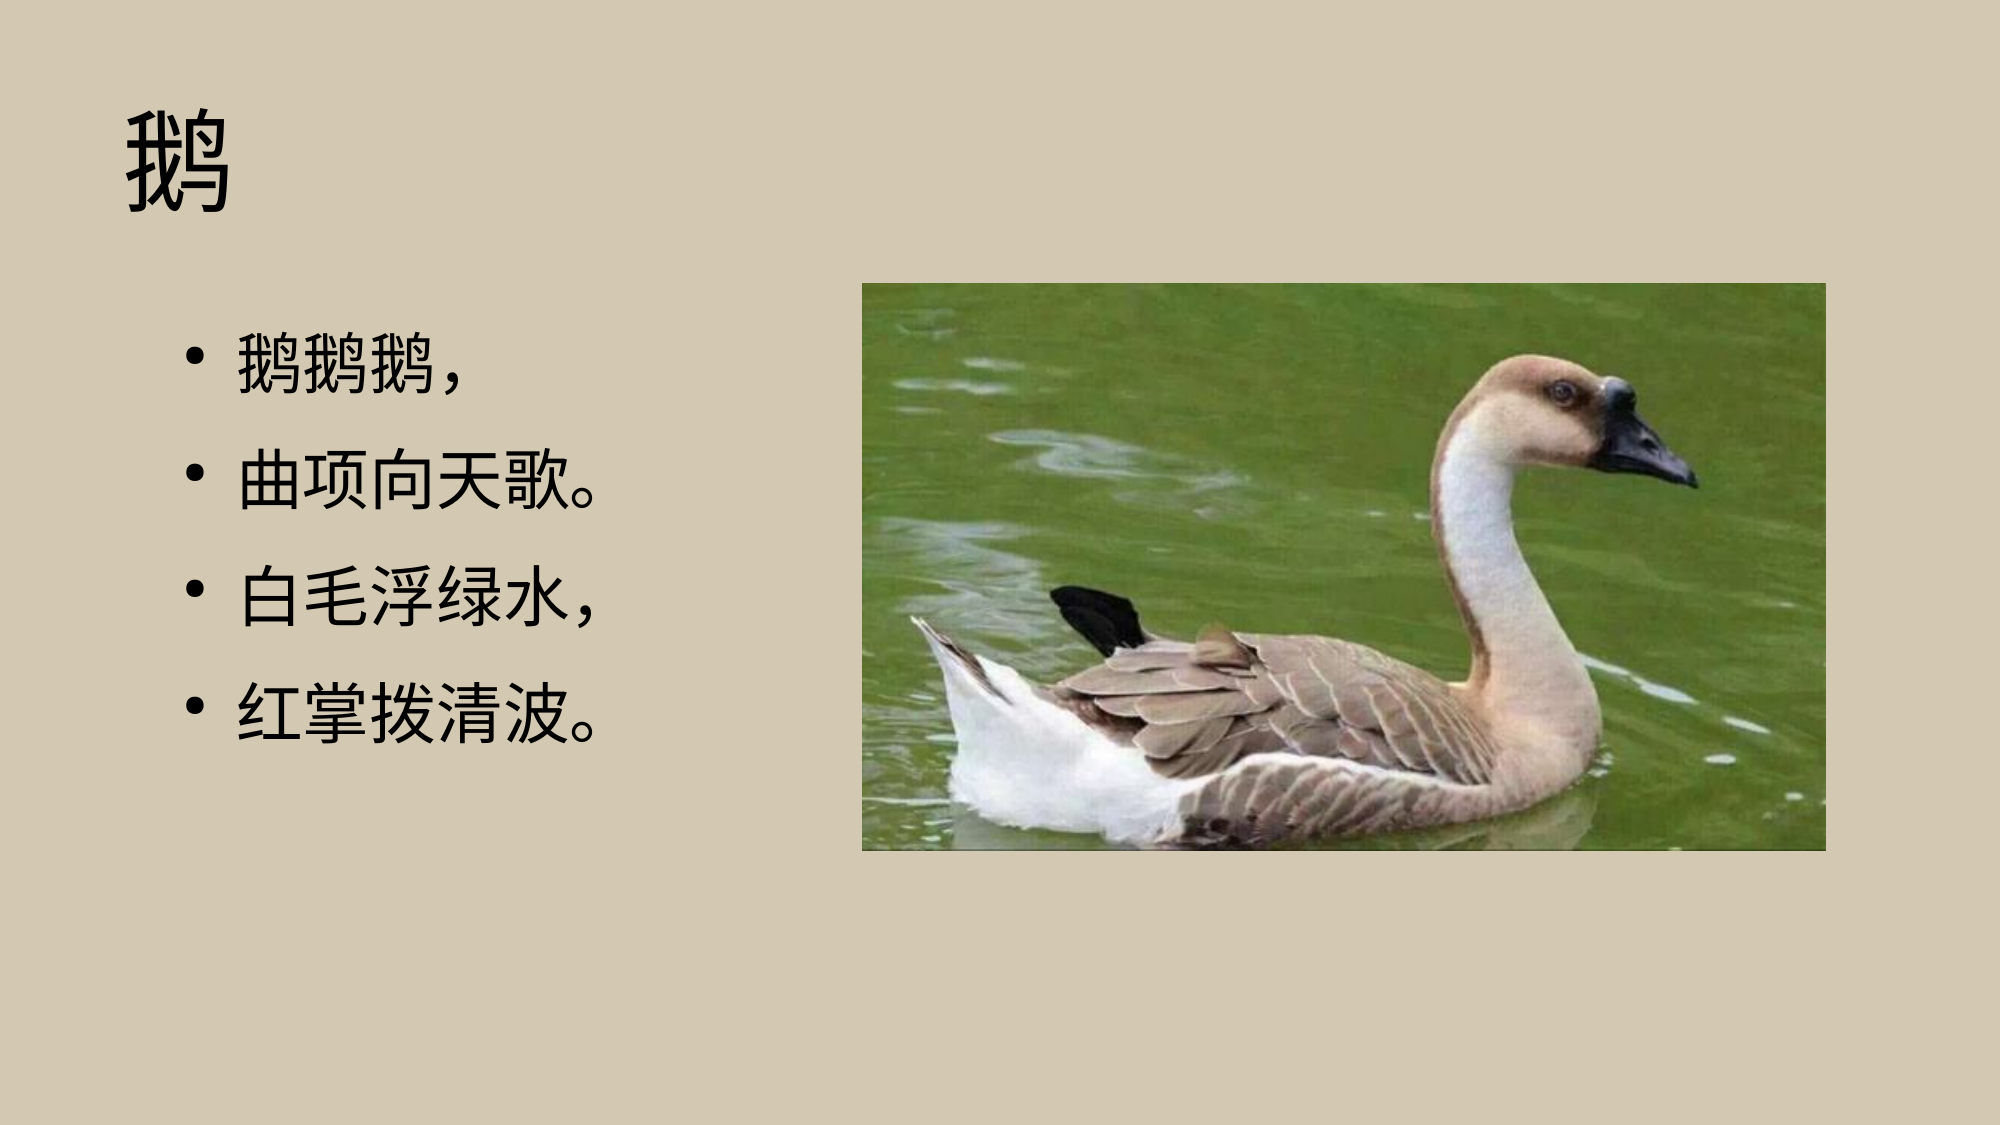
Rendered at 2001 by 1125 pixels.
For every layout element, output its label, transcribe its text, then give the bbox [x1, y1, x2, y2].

list 鹅鹅鹅， 曲项向天歌。 白毛浮绿水， 红掌拨清波。 [165, 318, 862, 839]
picture [862, 283, 1826, 851]
title 鹅 [82, 50, 367, 258]
